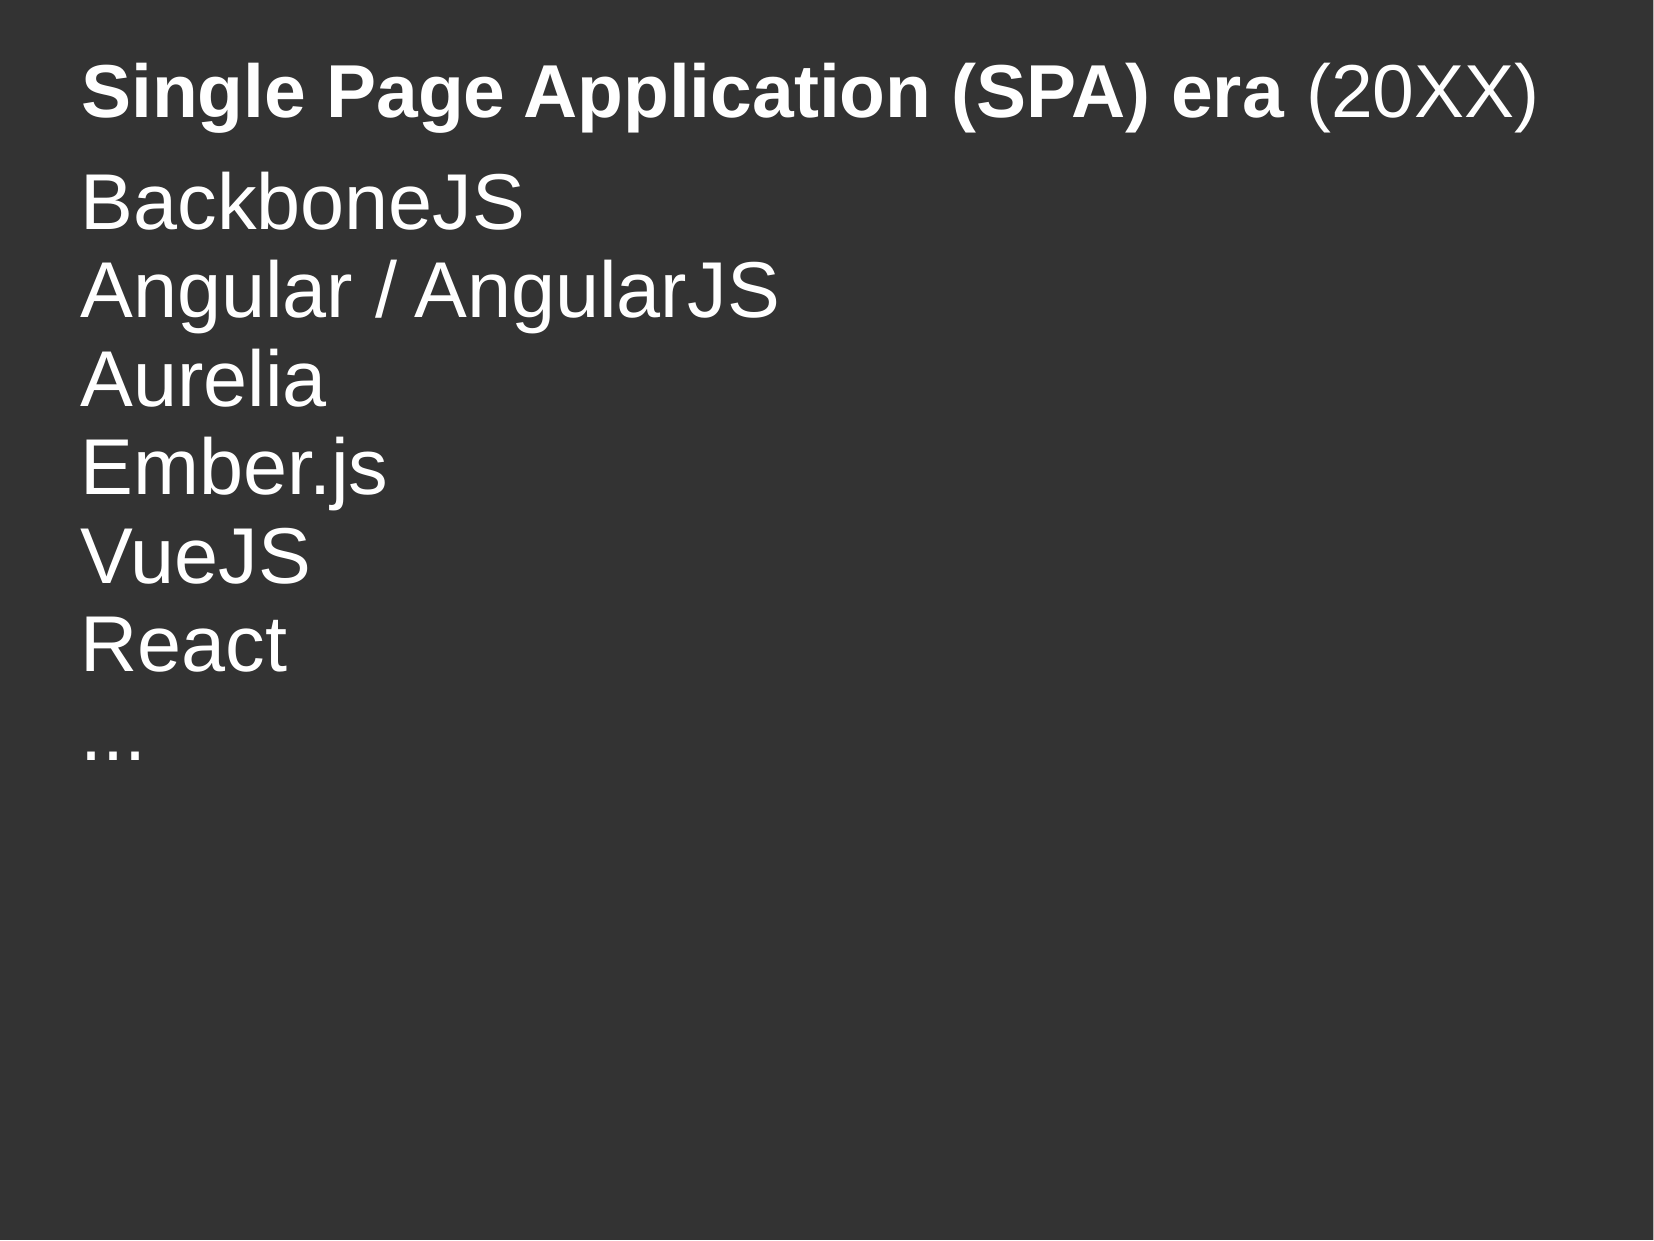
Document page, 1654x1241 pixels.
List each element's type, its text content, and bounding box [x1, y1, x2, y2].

title BackboneJS Angular / AngularJS Aurelia Ember.js VueJS React ... [80, 157, 1654, 866]
title Single Page Application (SPA) era (20XX) [81, 49, 1570, 257]
